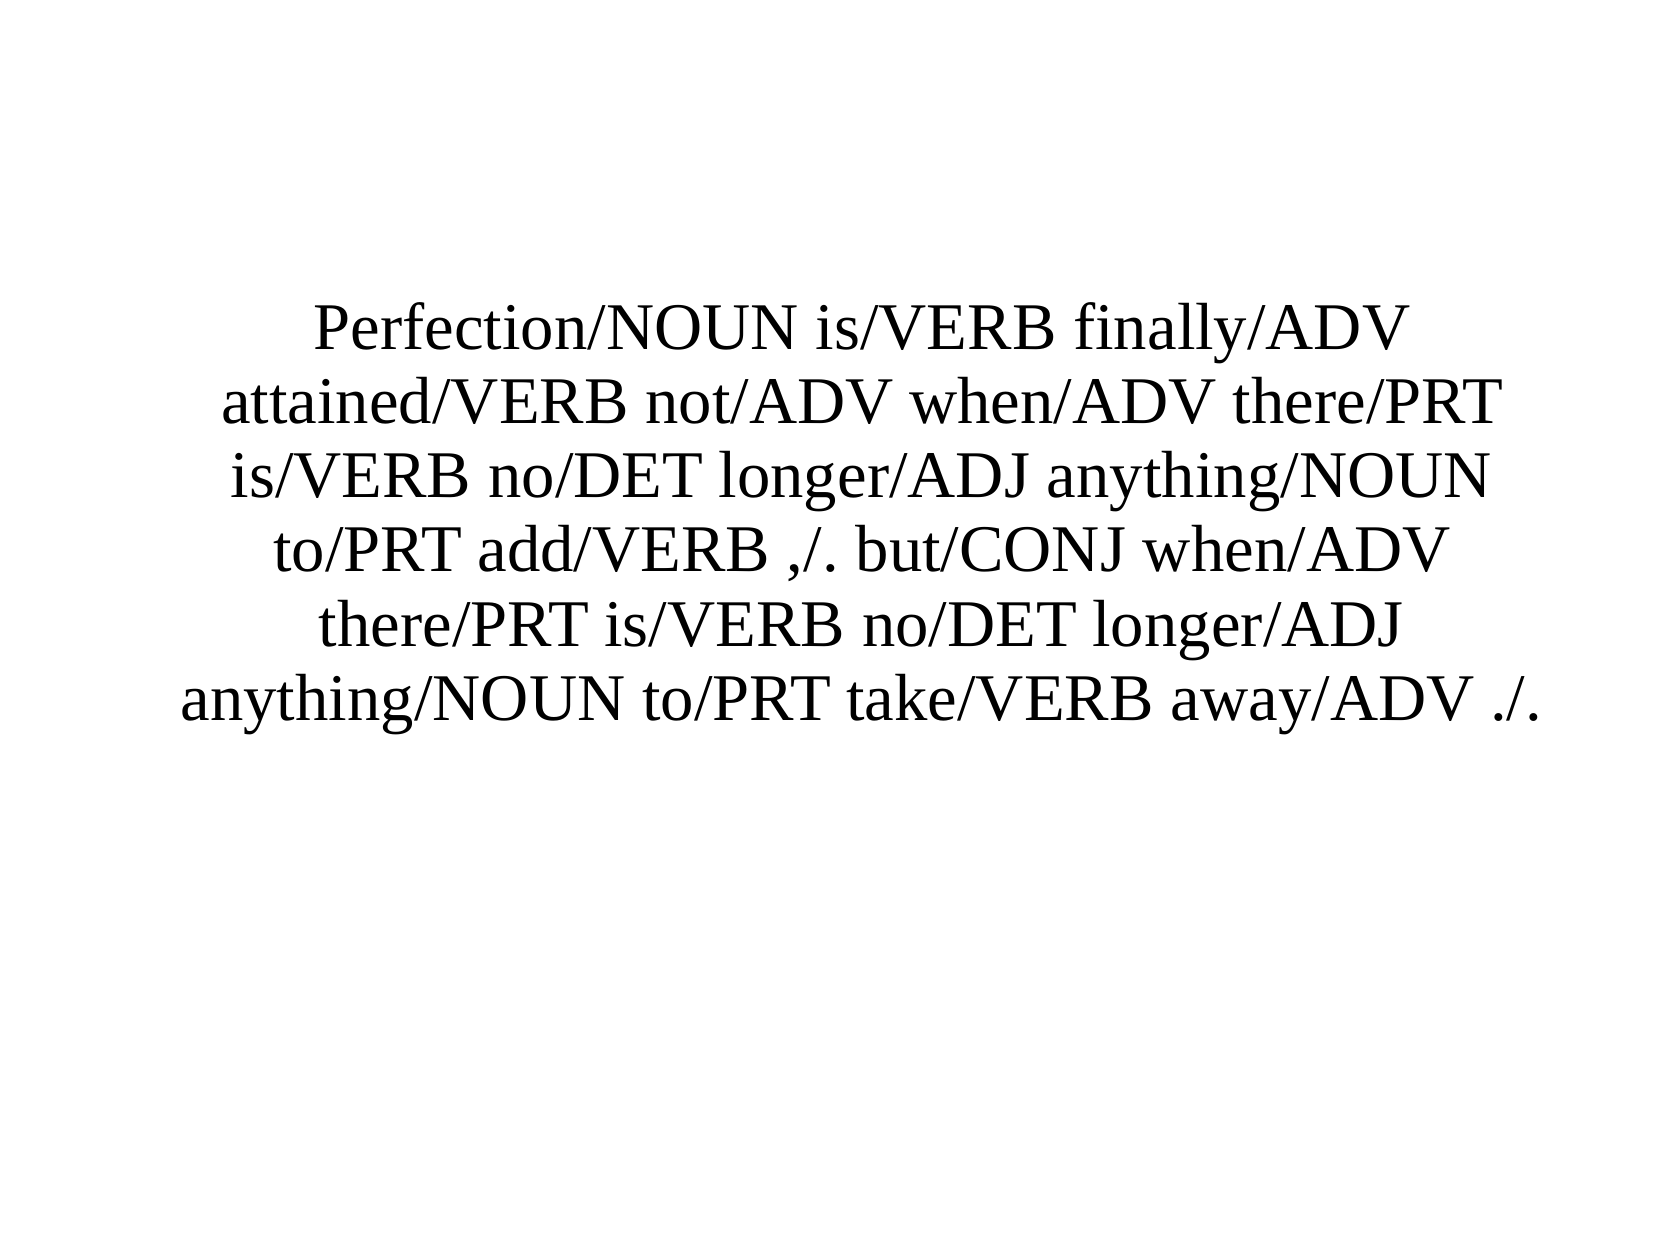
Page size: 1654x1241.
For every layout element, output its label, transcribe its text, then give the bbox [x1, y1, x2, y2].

list Perfection/NOUN is/VERB finally/ADV attained/VERB not/ADV when/ADV there/PRT is/VERB no/DET longer/ADJ anything/NOUN to/PRT add/VERB ,/. but/CONJ when/ADV there/PRT is/VERB no/DET longer/ADJ anything/NOUN to/PRT take/VERB away/ADV ./. [82, 290, 1571, 1010]
